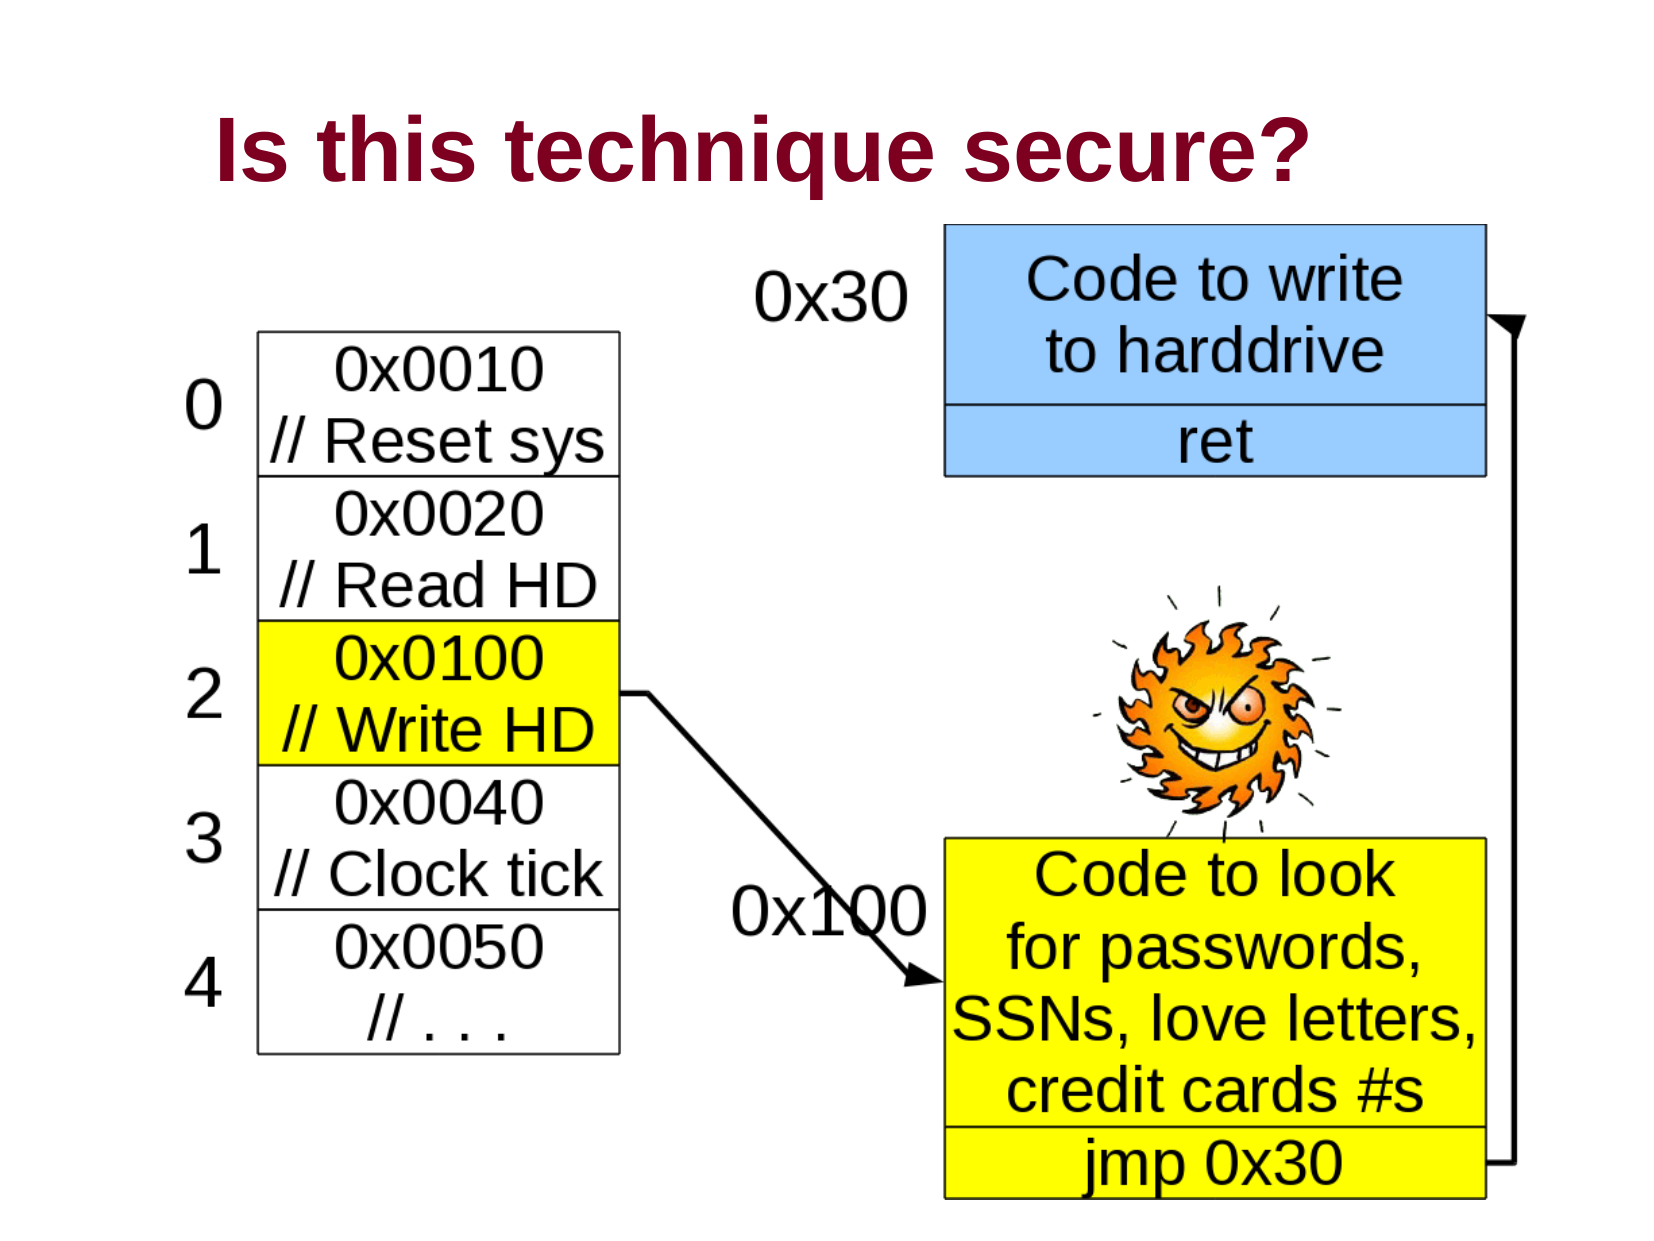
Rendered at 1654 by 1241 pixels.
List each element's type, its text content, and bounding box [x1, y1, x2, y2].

picture [0, 0, 1654, 1241]
title Is this technique secure? [118, 55, 1412, 246]
